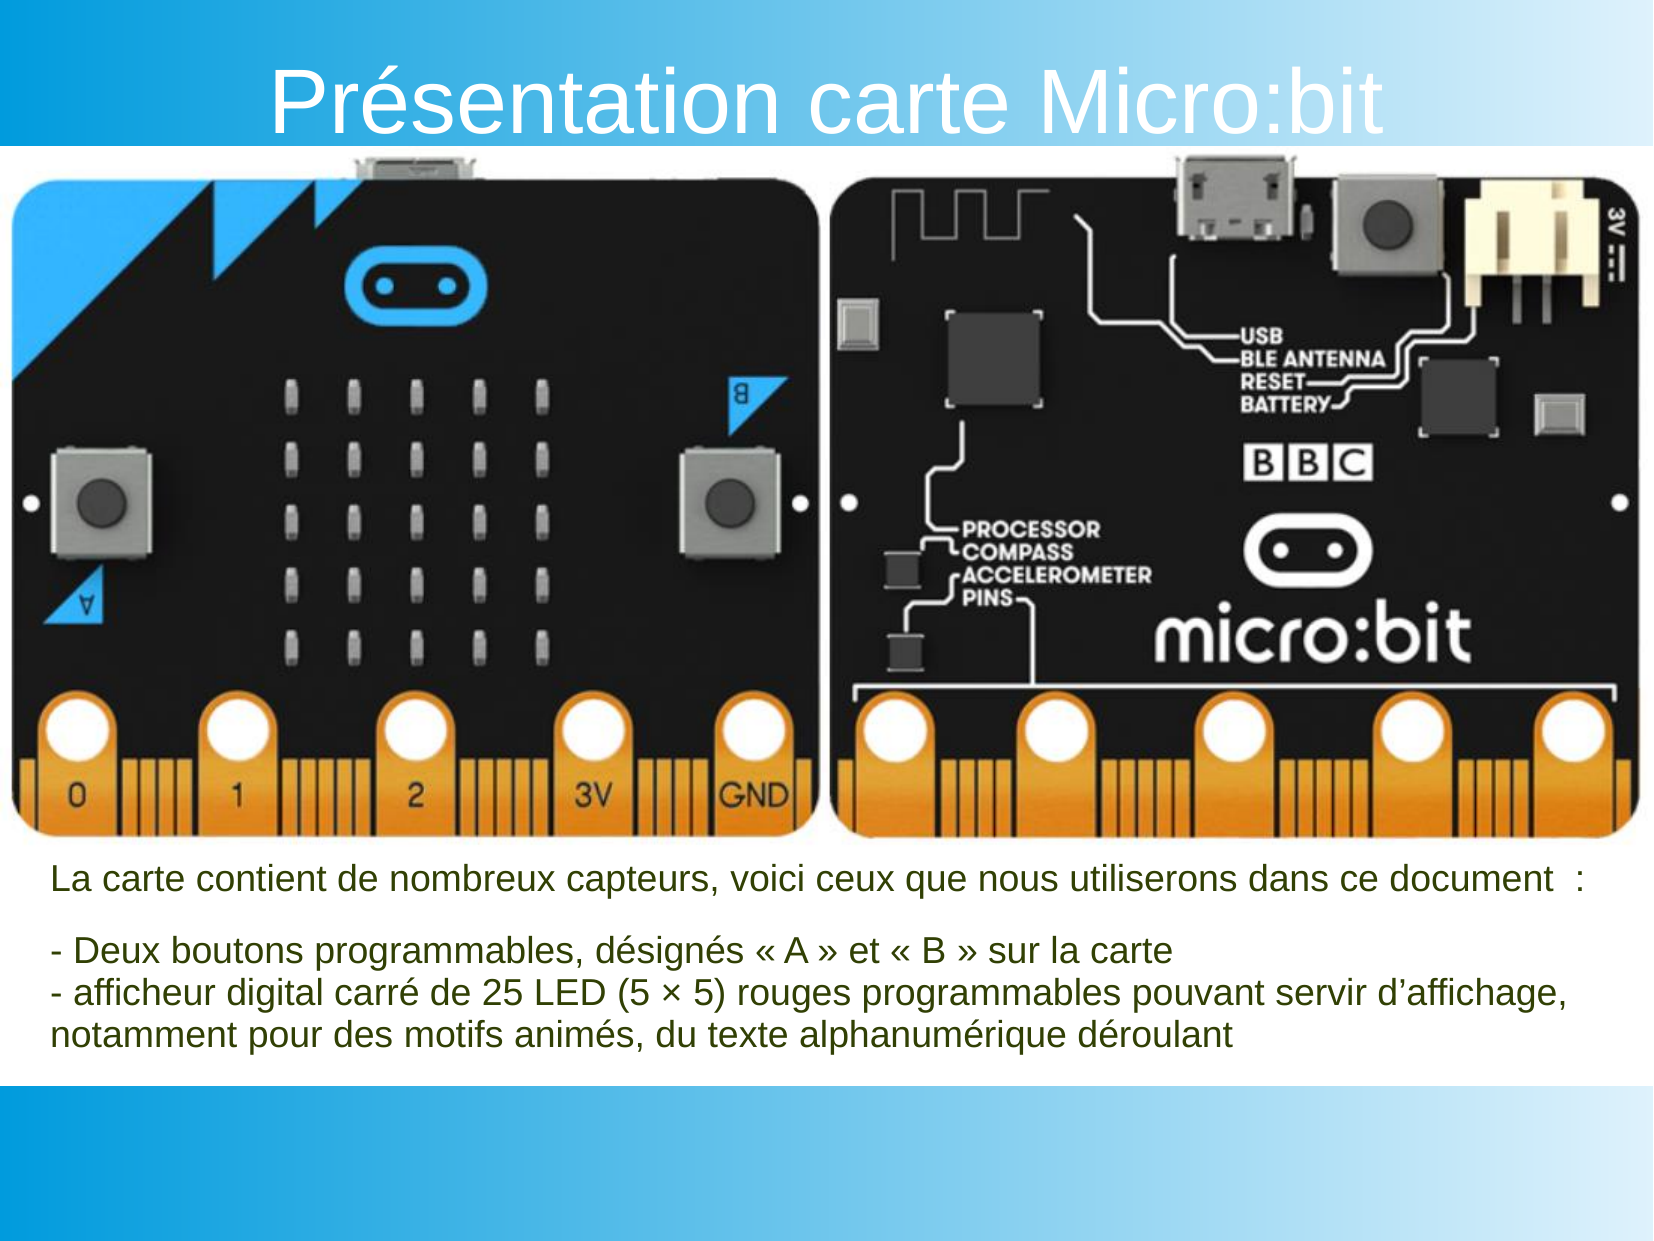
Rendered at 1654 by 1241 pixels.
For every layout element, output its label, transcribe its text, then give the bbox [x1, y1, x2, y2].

text_box La carte contient de nombreux capteurs, voici ceux que nous utiliserons dans ce document : - Deux boutons programmables, désignés « A » et « B » sur la carte - afficheur digital carré de 25 LED (5 × 5) rouges programmables pouvant servir d’affichage, notamment pour des motifs animés, du texte alphanumérique déroulant [35, 851, 1654, 1087]
title Présentation carte Micro:bit [82, 49, 1571, 146]
picture [0, 146, 1654, 851]
